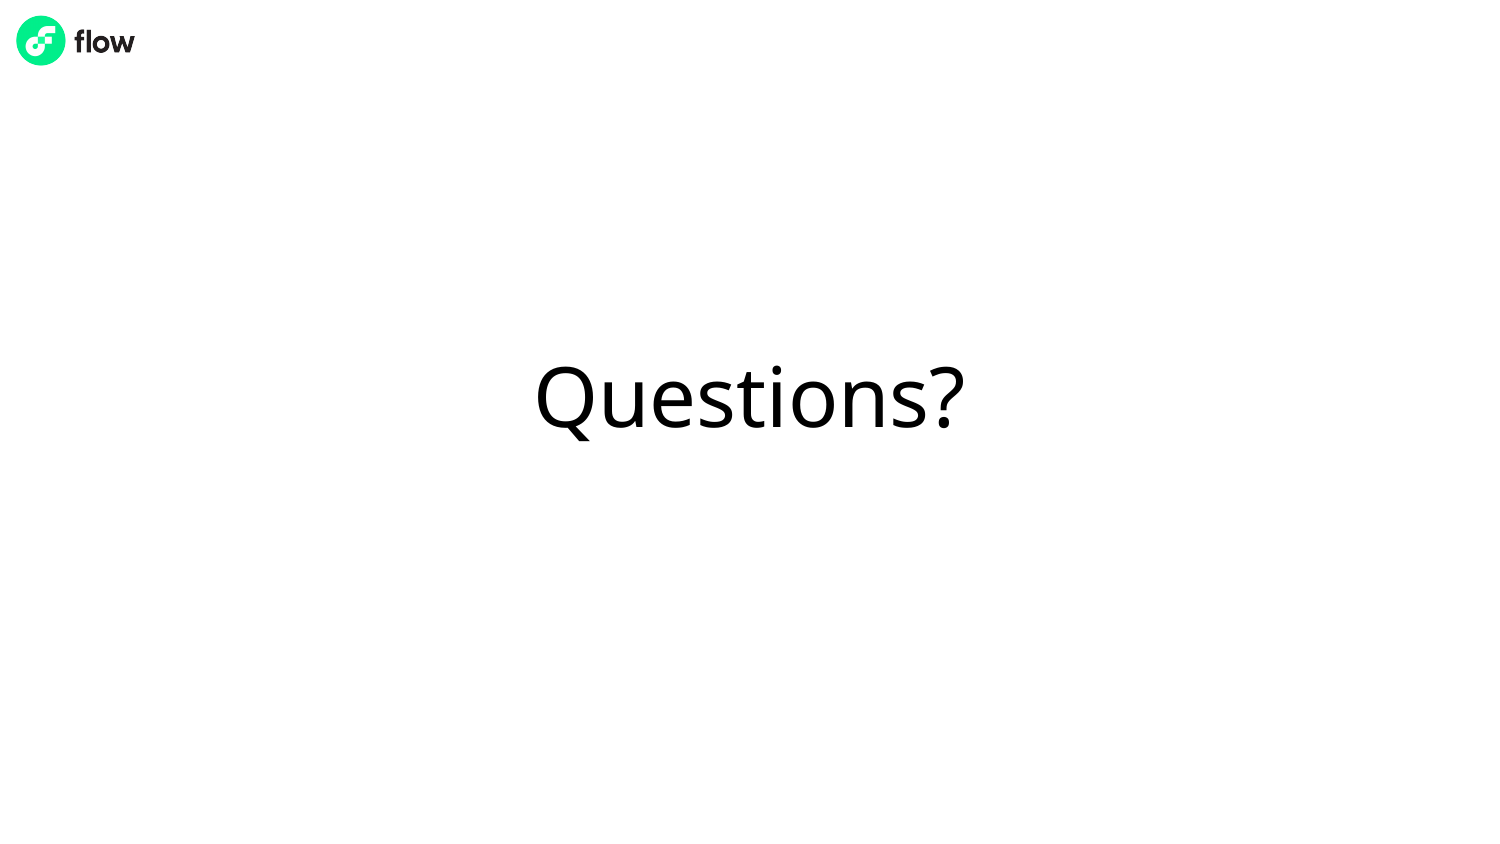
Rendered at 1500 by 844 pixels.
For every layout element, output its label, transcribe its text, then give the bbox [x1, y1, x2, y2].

title Questions? [51, 122, 1449, 459]
picture [14, 14, 137, 67]
